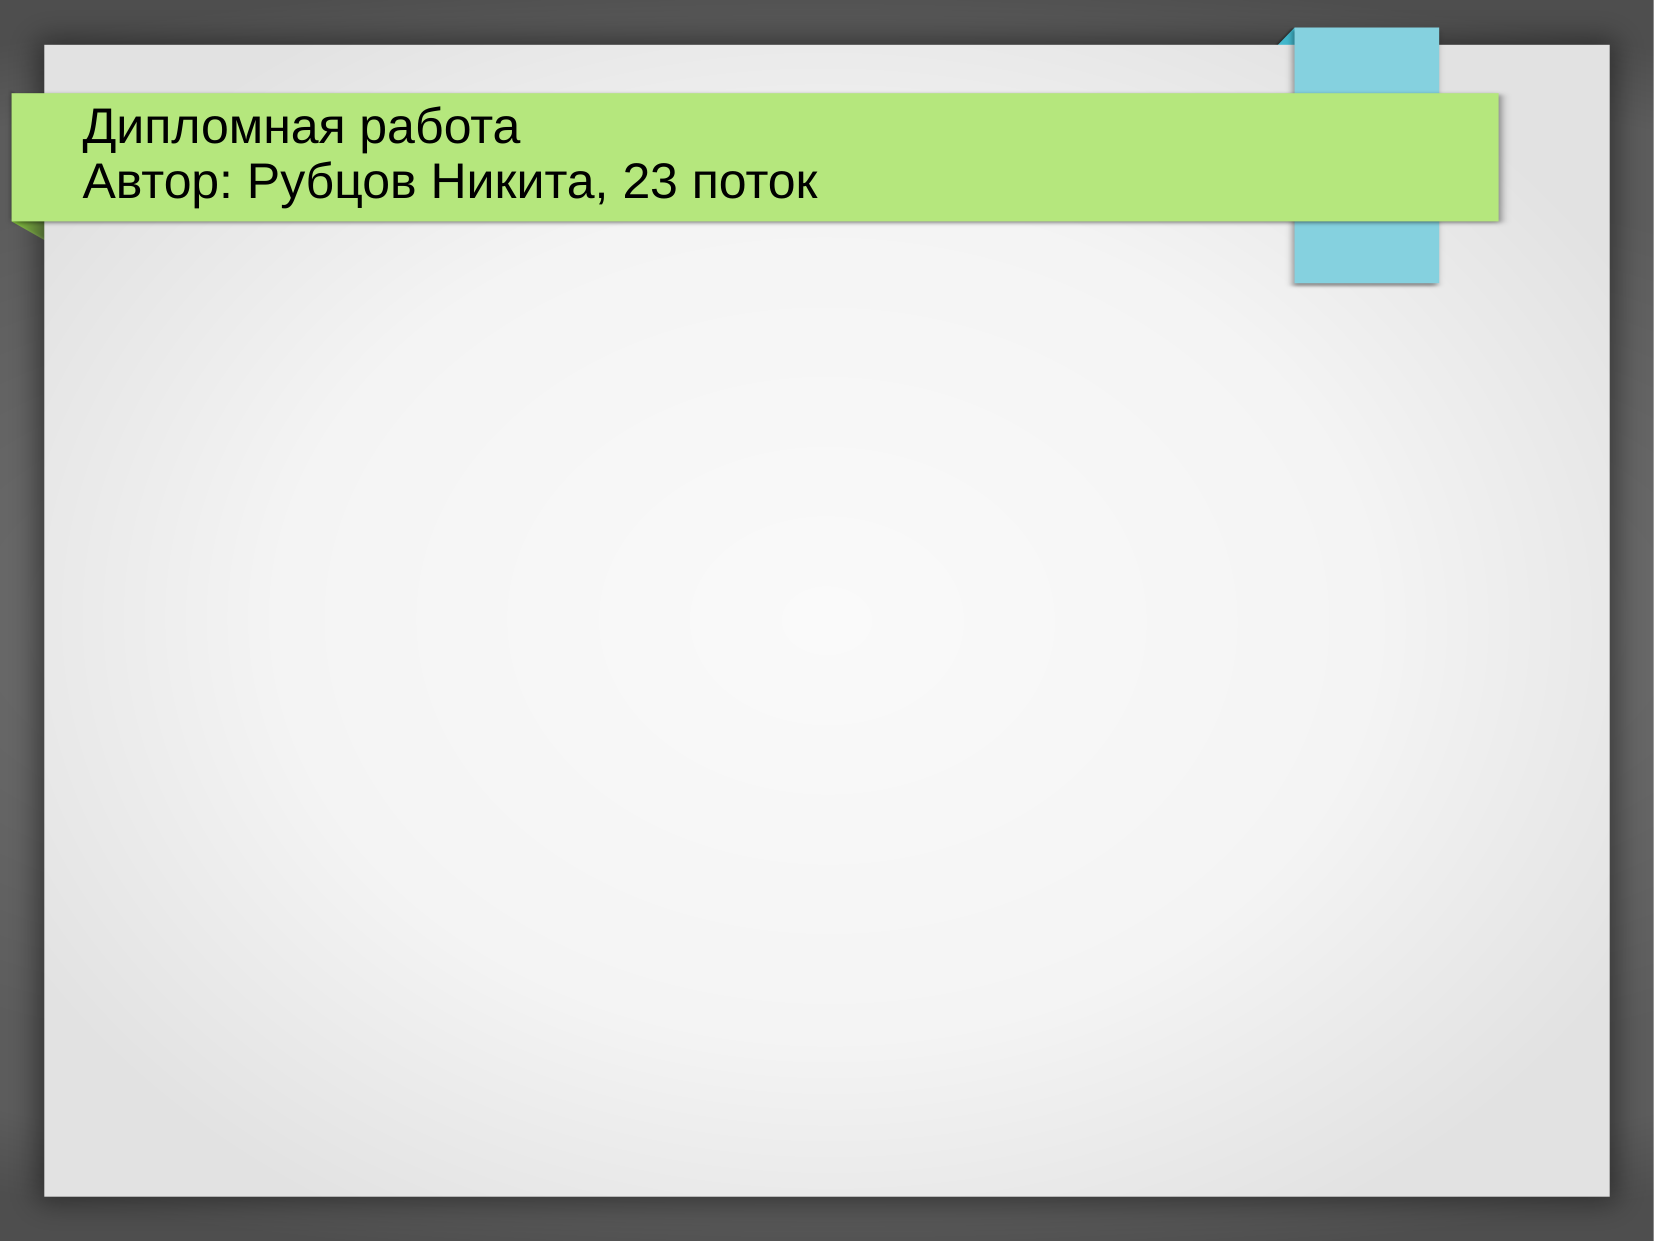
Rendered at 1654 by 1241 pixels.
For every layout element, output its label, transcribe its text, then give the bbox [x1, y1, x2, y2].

picture [0, 0, 1654, 1241]
title Дипломная работа Автор: Рубцов Никита, 23 поток [82, 94, 1264, 213]
